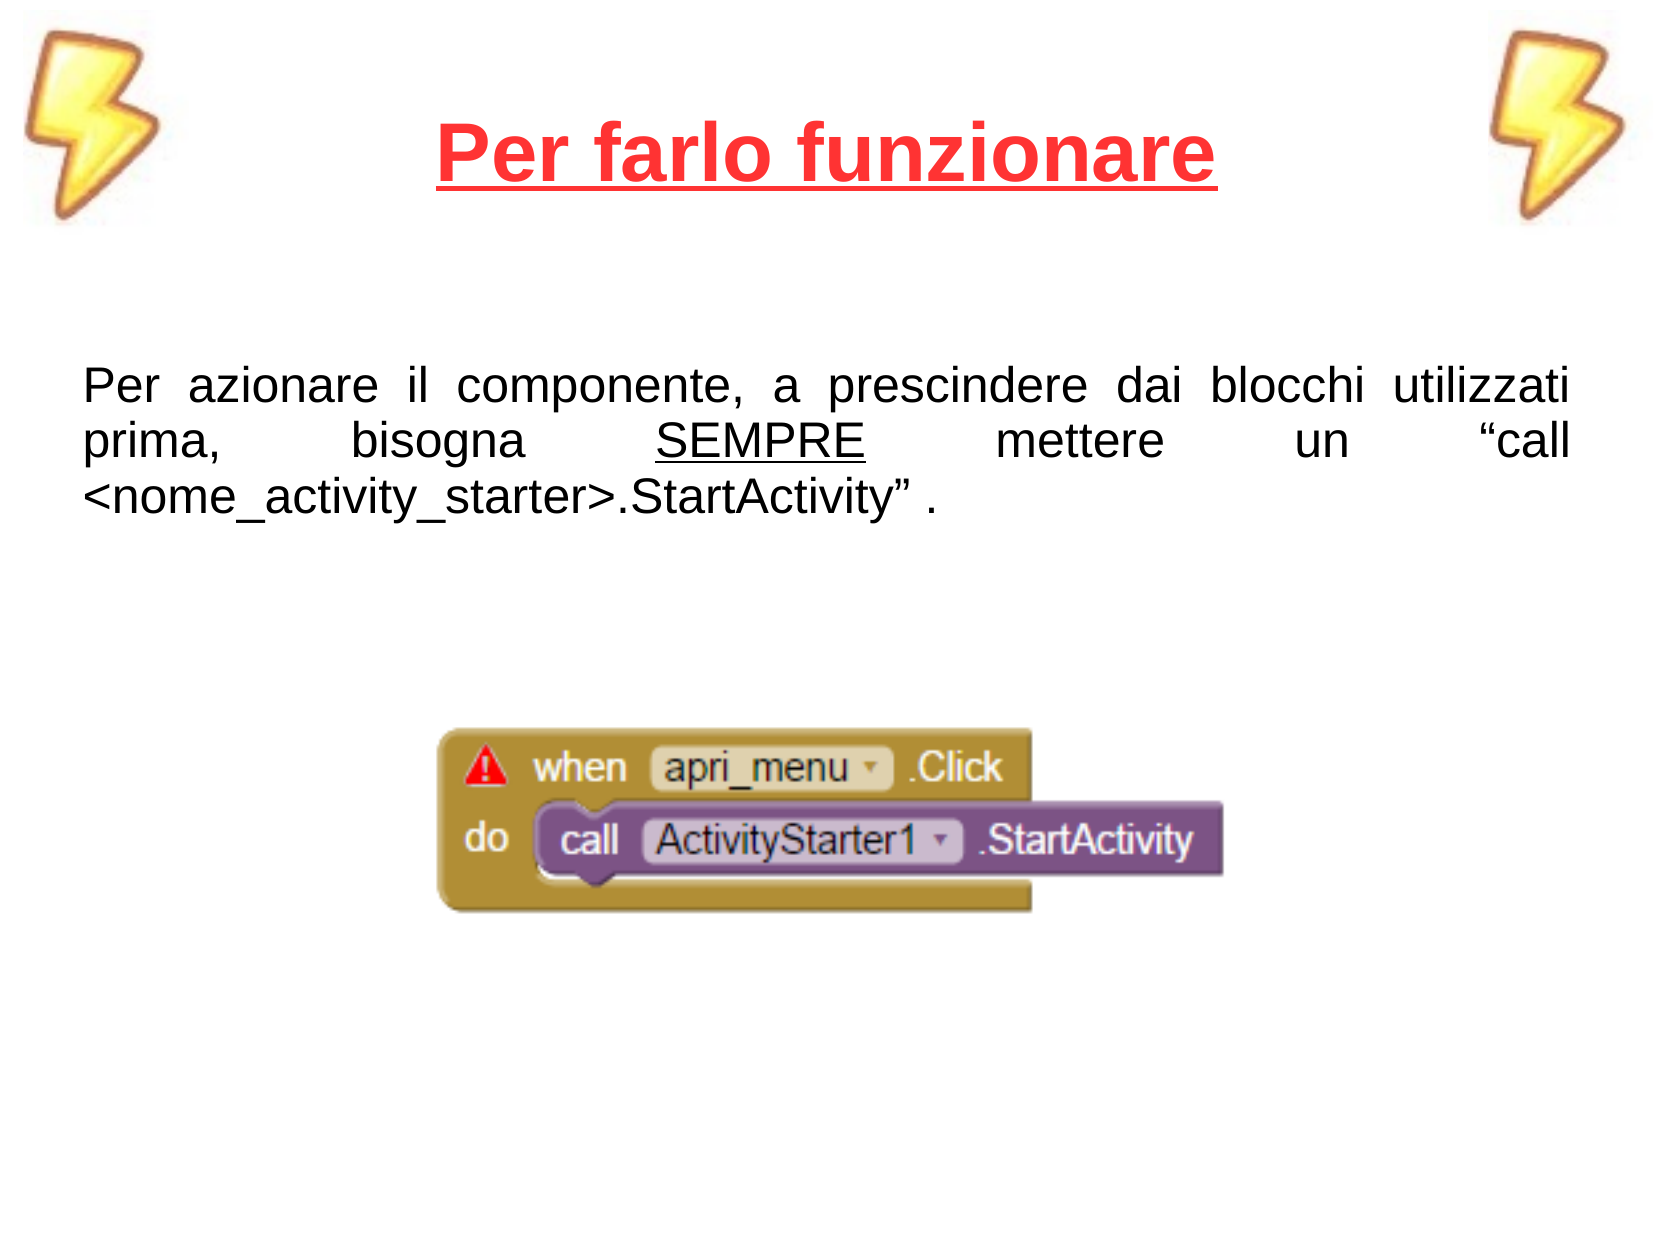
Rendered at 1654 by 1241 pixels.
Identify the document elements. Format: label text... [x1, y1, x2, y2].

picture [1488, 10, 1654, 237]
title Per farlo funzionare [82, 49, 1571, 257]
picture [342, 614, 1264, 981]
subtitle Per azionare il componente, a prescindere dai blocchi utilizzati prima, bisogna SEMPRE mettere un “call <nome_activity_starter>.StartActivity” . [82, 266, 1571, 615]
picture [23, 10, 189, 237]
